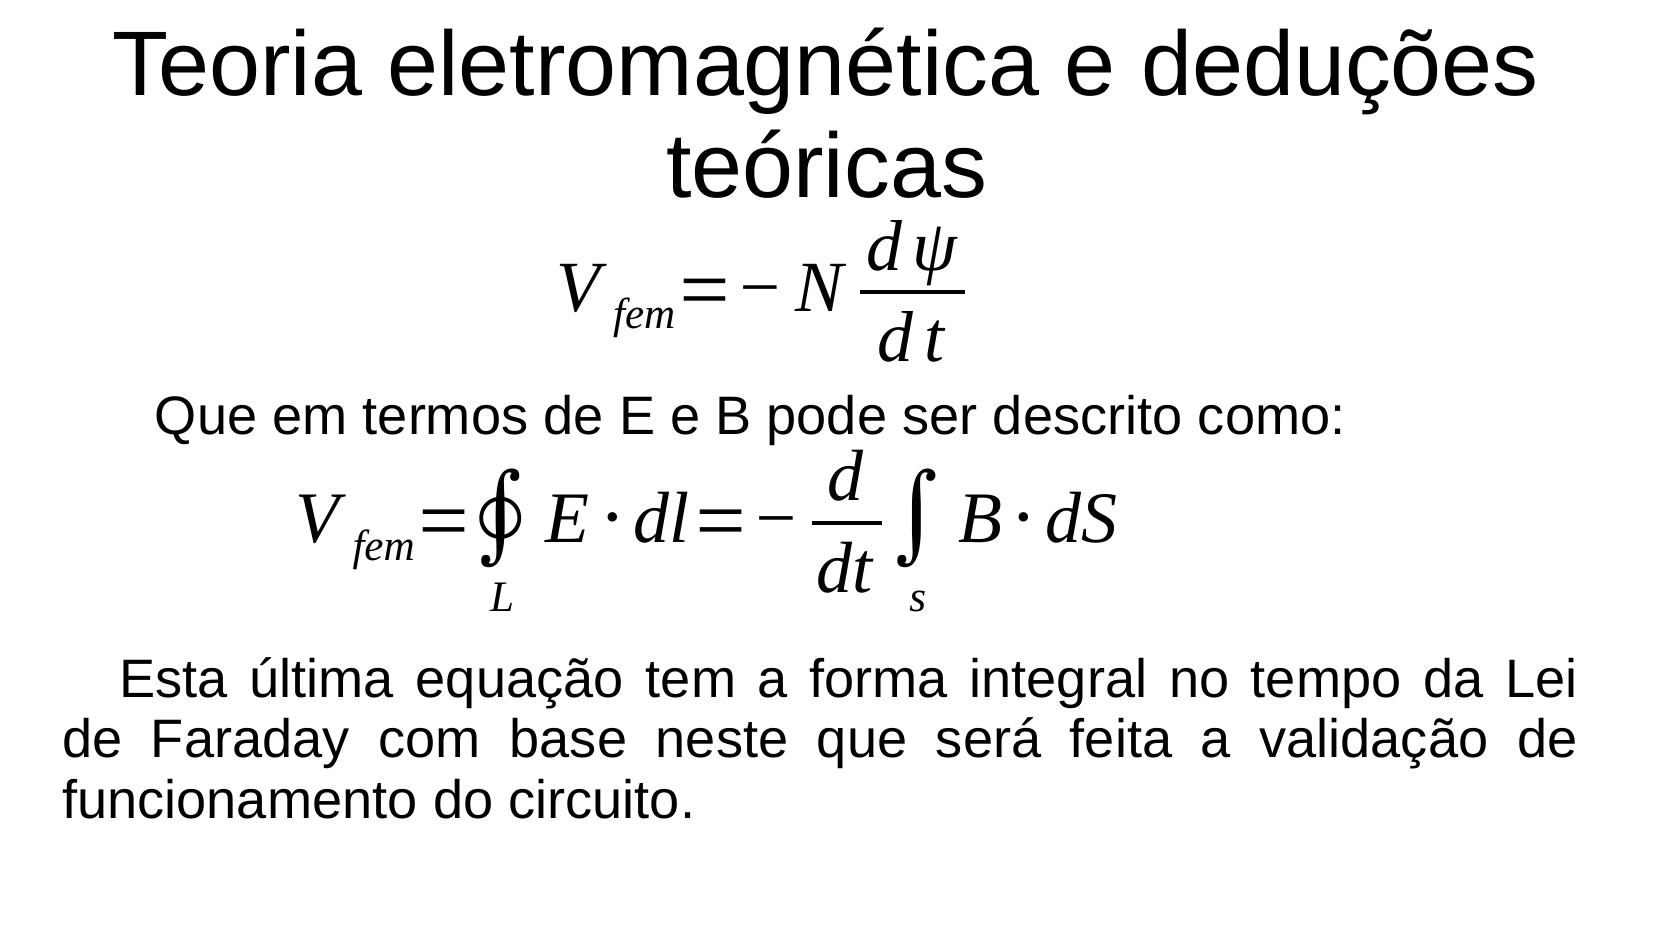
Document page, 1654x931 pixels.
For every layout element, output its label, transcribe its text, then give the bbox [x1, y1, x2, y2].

title Teoria eletromagnética e deduções teóricas [82, 12, 1571, 218]
chart [556, 206, 970, 378]
text_box Esta última equação tem a forma integral no tempo da Lei de Faraday com base neste que será feita a validação de funcionamento do circuito. [47, 640, 1595, 838]
text_box Que em termos de E e B pode ser descrito como: [82, 377, 1630, 454]
chart [295, 437, 1121, 622]
